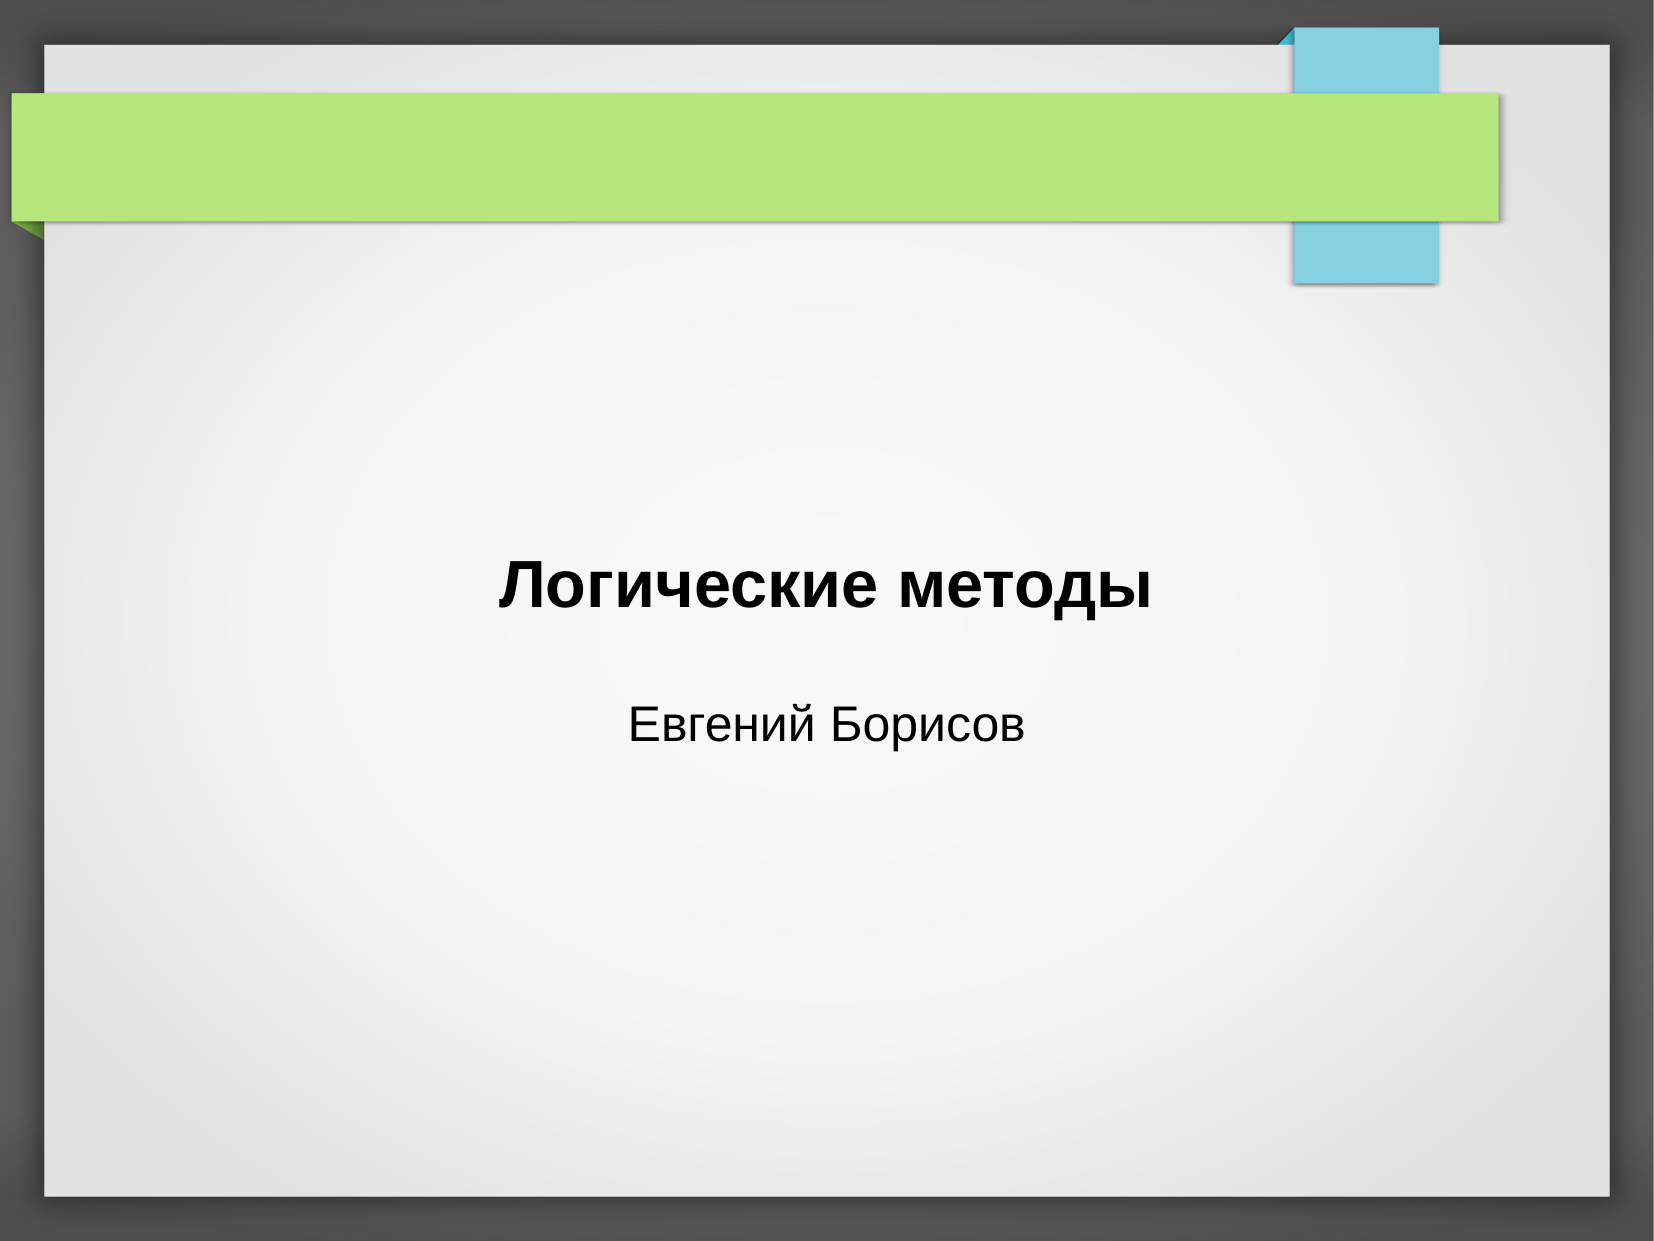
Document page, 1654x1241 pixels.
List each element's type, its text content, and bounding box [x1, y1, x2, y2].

subtitle Логические методы Евгений Борисов [82, 290, 1571, 1010]
picture [0, 0, 1654, 1241]
